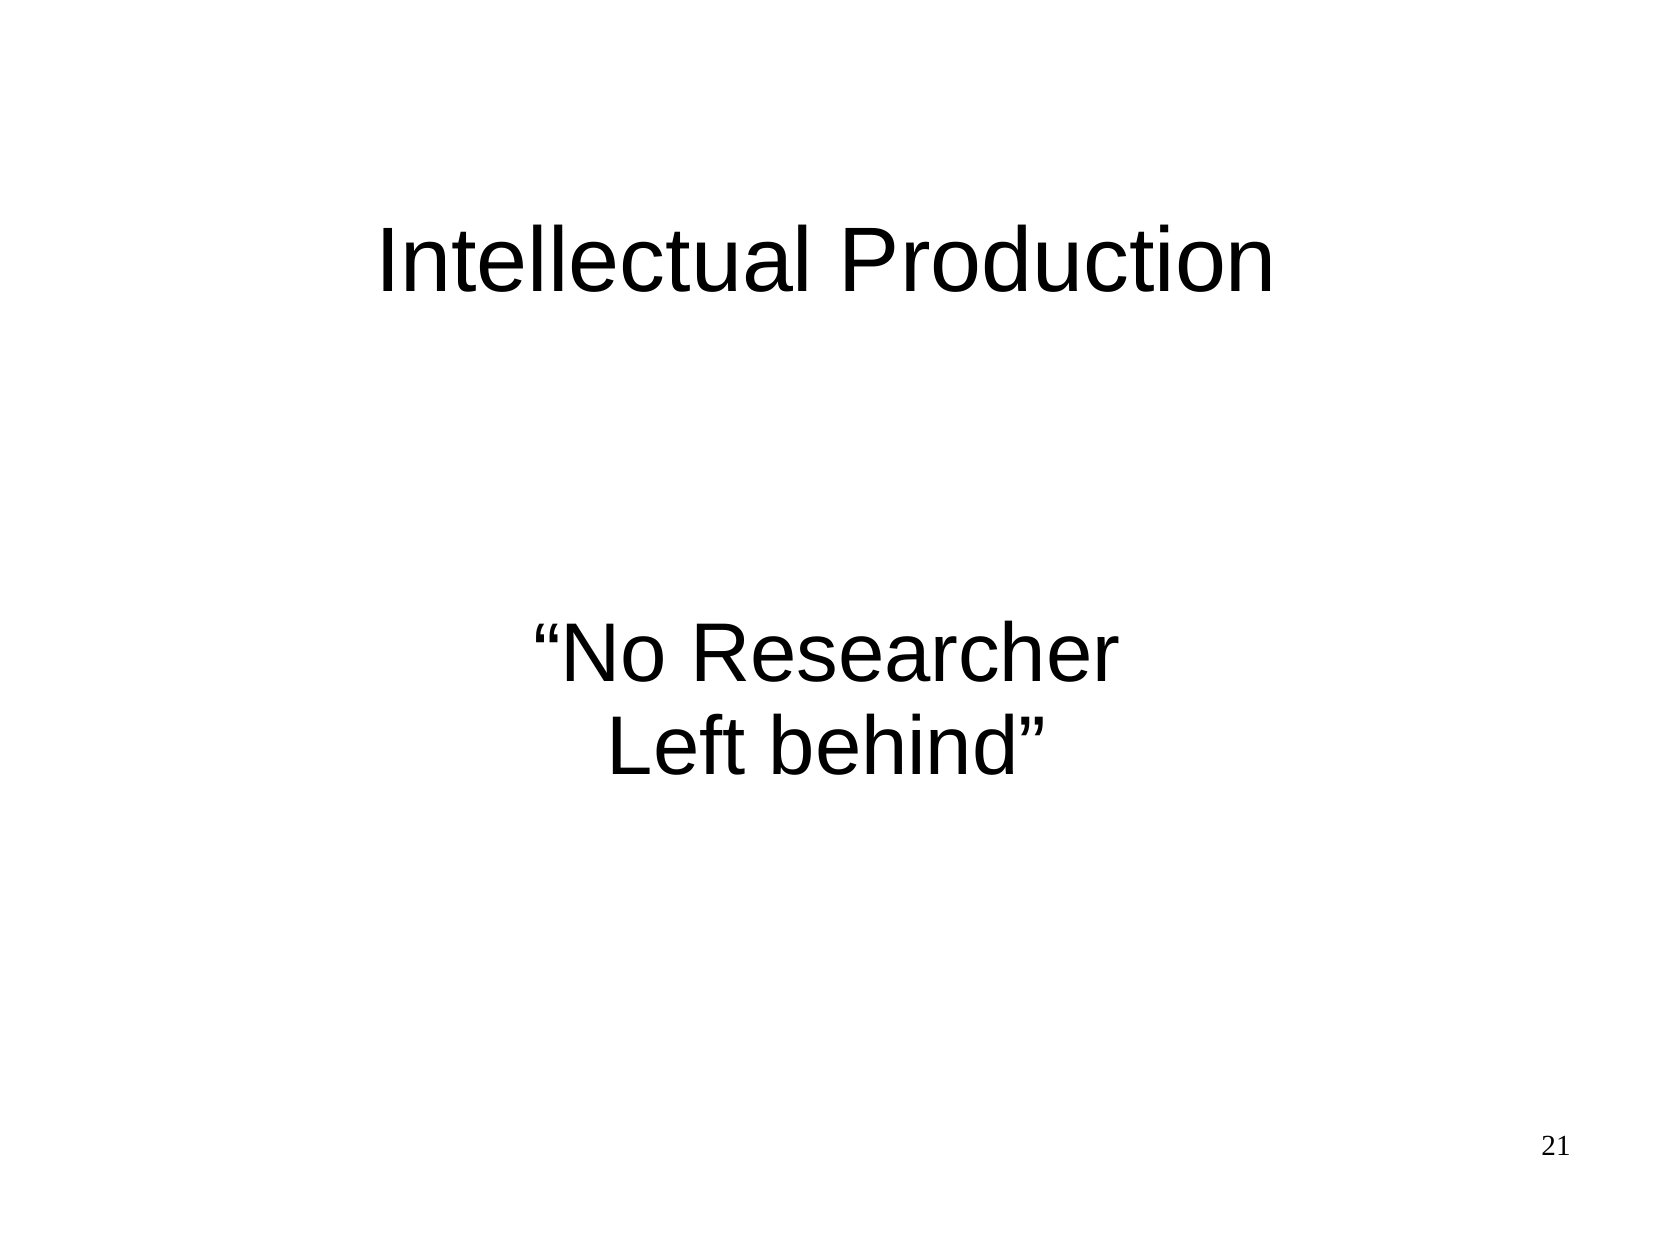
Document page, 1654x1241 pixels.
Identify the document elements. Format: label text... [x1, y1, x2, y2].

title Intellectual Production [82, 155, 1571, 297]
subtitle “No Researcher Left behind” [82, 297, 1571, 1102]
